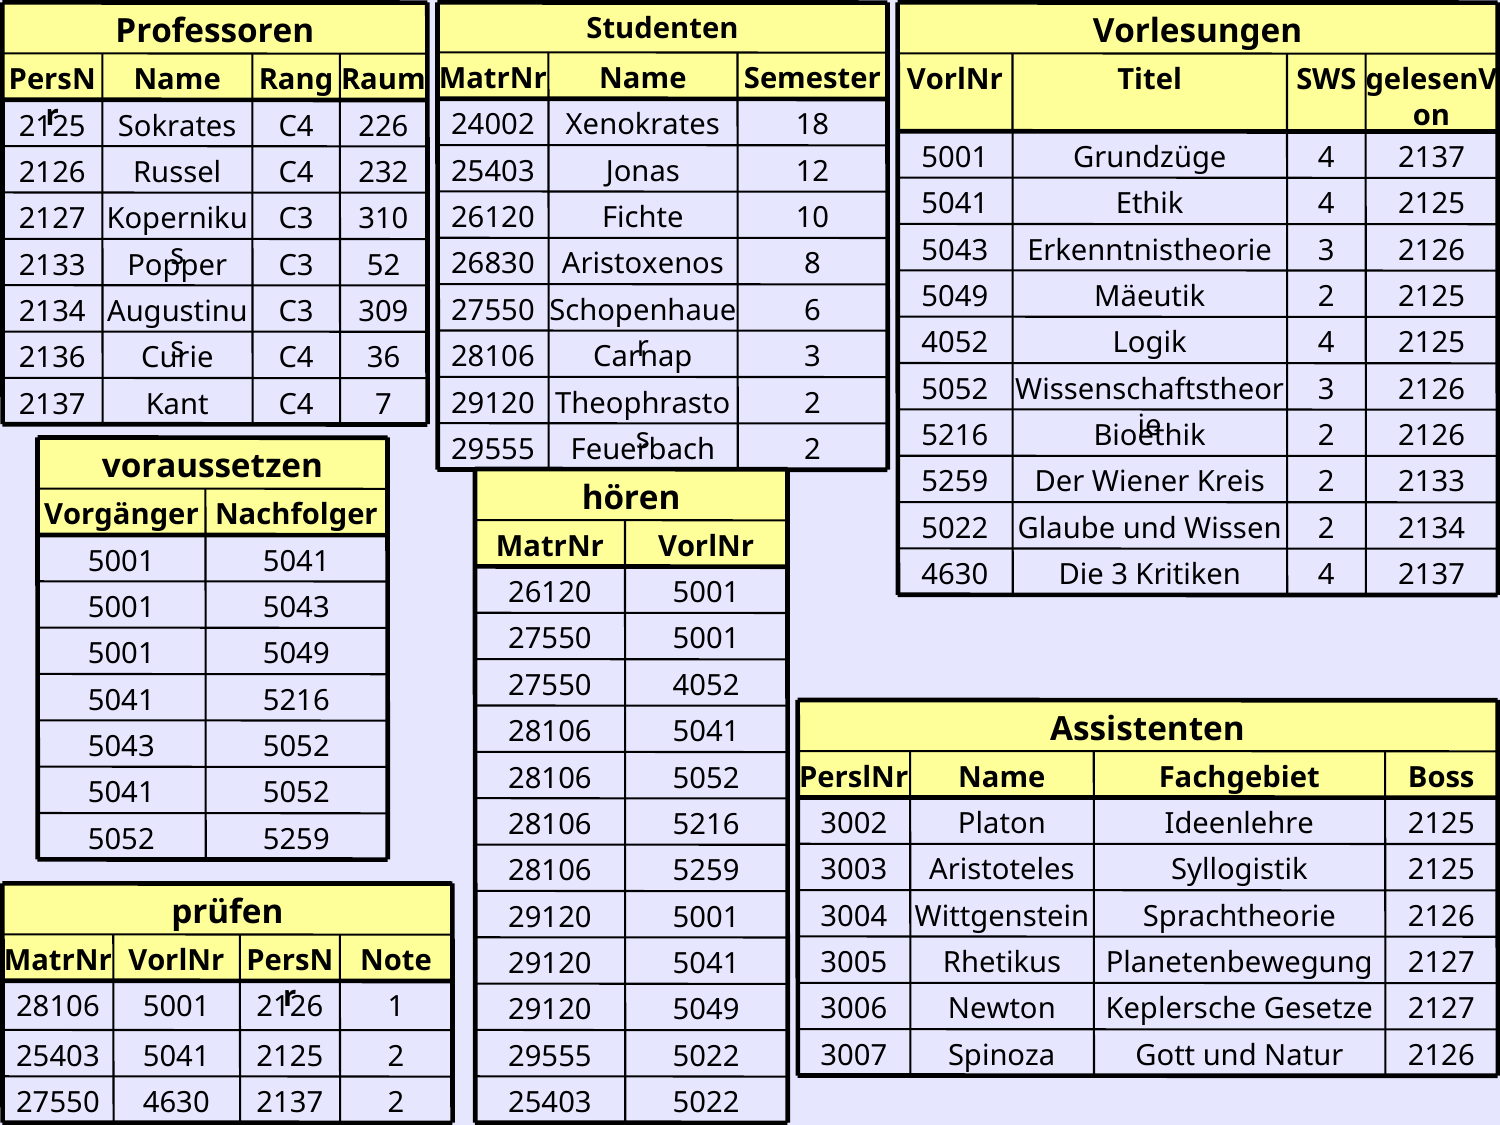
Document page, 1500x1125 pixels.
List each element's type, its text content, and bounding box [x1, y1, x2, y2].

text_box 5259 [207, 815, 385, 857]
text_box 5049 [207, 629, 385, 673]
text_box hören [478, 472, 785, 519]
text_box 2134 [5, 287, 101, 330]
text_box Grundzüge [1014, 134, 1286, 176]
text_box 28106 [5, 984, 112, 1028]
text_box 2127 [5, 194, 101, 237]
text_box gelesenVon [1367, 55, 1495, 129]
text_box Rang [254, 55, 338, 97]
text_box Augustinus [104, 287, 251, 330]
text_box Russel [104, 148, 251, 191]
text_box PersNr [5, 55, 101, 97]
text_box 2126 [5, 148, 101, 191]
text_box 232 [341, 148, 425, 191]
text_box 2127 [1387, 938, 1495, 982]
text_box Carnap [550, 332, 736, 375]
text_box 5216 [901, 411, 1011, 454]
text_box Sokrates [104, 103, 251, 145]
text_box C4 [254, 333, 339, 377]
text_box Aristoteles [912, 845, 1092, 889]
text_box 5001 [627, 893, 785, 936]
text_box 2 [342, 1032, 450, 1075]
text_box SWS [1289, 55, 1364, 129]
text_box Assistenten [800, 703, 1495, 750]
text_box 2 [739, 379, 885, 422]
text_box 2126 [1367, 365, 1495, 408]
text_box 27550 [478, 661, 624, 704]
text_box 5052 [627, 753, 785, 797]
text_box 3007 [801, 1031, 909, 1073]
text_box Ideenlehre [1095, 800, 1384, 842]
text_box Studenten [440, 5, 885, 51]
text_box Erkenntnistheorie [1014, 226, 1286, 269]
text_box 28106 [441, 332, 547, 375]
text_box VorlNr [115, 936, 238, 978]
text_box 2125 [1367, 179, 1495, 223]
text_box 309 [342, 287, 425, 330]
text_box Platon [912, 800, 1092, 842]
text_box 25403 [440, 147, 547, 190]
text_box Bioethik [1014, 411, 1286, 454]
text_box 24002 [440, 102, 547, 144]
text_box 4 [1289, 318, 1364, 362]
text_box 28106 [478, 707, 624, 750]
text_box 2137 [5, 379, 101, 421]
text_box Xenokrates [550, 102, 736, 144]
text_box 26120 [478, 569, 623, 611]
text_box 2 [1289, 272, 1364, 315]
text_box 29120 [478, 939, 624, 982]
text_box Semester [739, 54, 885, 96]
text_box 3006 [801, 984, 909, 1028]
text_box 3004 [801, 892, 909, 935]
text_box 5052 [901, 365, 1011, 408]
text_box Note [341, 936, 450, 978]
text_box Name [104, 55, 251, 97]
text_box 2136 [5, 333, 101, 376]
text_box 2127 [1387, 985, 1495, 1028]
text_box 2126 [1367, 226, 1495, 269]
text_box 29120 [441, 378, 547, 422]
text_box Kopernikus [104, 194, 251, 237]
text_box 5049 [627, 985, 785, 1029]
text_box 5043 [207, 583, 385, 626]
text_box 2126 [241, 984, 338, 1029]
text_box 5001 [627, 614, 785, 658]
text_box 3002 [801, 800, 909, 842]
text_box 2137 [1367, 550, 1495, 592]
text_box 27550 [440, 286, 547, 329]
text_box Raum [341, 55, 425, 97]
text_box 5259 [627, 846, 785, 890]
text_box Gott und Natur [1095, 1031, 1384, 1073]
text_box Wissenschaftstheorie [1014, 365, 1286, 408]
text_box Name [550, 54, 736, 96]
text_box Glaube und Wissen [1014, 504, 1286, 547]
text_box 7 [342, 380, 425, 422]
text_box 27550 [5, 1078, 112, 1120]
text_box 18 [739, 102, 885, 144]
text_box C4 [254, 380, 339, 422]
text_box 2133 [1367, 457, 1495, 501]
text_box 5041 [40, 675, 204, 719]
text_box 29120 [478, 985, 624, 1029]
text_box 4052 [627, 661, 785, 704]
text_box 3 [1289, 226, 1364, 269]
text_box 2126 [1367, 411, 1495, 454]
text_box 2133 [5, 240, 101, 284]
text_box 5052 [207, 768, 385, 812]
text_box 5041 [115, 1032, 239, 1075]
text_box VorlNr [900, 55, 1011, 128]
text_box Vorgänger [40, 490, 204, 532]
text_box 5001 [40, 538, 204, 580]
text_box Syllogistik [1095, 845, 1384, 889]
text_box Sprachtheorie [1095, 892, 1384, 935]
text_box 5022 [901, 504, 1011, 547]
text_box C3 [254, 194, 338, 237]
text_box Feuerbach [550, 425, 736, 466]
text_box 5022 [627, 1032, 785, 1075]
text_box PersNr [241, 936, 338, 978]
text_box 2126 [1387, 1031, 1495, 1073]
text_box 2 [342, 1078, 450, 1120]
text_box 2 [739, 425, 885, 467]
text_box Ethik [1014, 179, 1286, 223]
text_box 2134 [1367, 504, 1495, 547]
text_box 5052 [207, 722, 385, 765]
text_box C4 [254, 103, 338, 145]
text_box 28106 [478, 846, 624, 889]
text_box 3 [739, 332, 885, 376]
text_box 2125 [242, 1032, 339, 1075]
text_box 2125 [1387, 800, 1495, 842]
text_box 5001 [115, 984, 238, 1029]
text_box Jonas [550, 147, 736, 190]
text_box Kant [104, 379, 251, 422]
text_box 5049 [901, 272, 1011, 315]
text_box MatrNr [478, 522, 623, 564]
text_box 226 [341, 103, 425, 145]
text_box 5001 [40, 629, 204, 673]
text_box 29555 [441, 425, 547, 467]
text_box C3 [254, 240, 338, 284]
text_box Aristoxenos [550, 239, 736, 283]
text_box 5001 [627, 569, 785, 611]
text_box 26120 [440, 193, 547, 236]
text_box Popper [104, 240, 251, 284]
text_box Name [912, 753, 1092, 795]
text_box 5041 [627, 939, 785, 982]
text_box Logik [1014, 318, 1286, 362]
text_box Die 3 Kritiken [1014, 550, 1286, 592]
text_box 3003 [801, 845, 909, 889]
text_box Nachfolger [207, 490, 385, 532]
text_box 25403 [478, 1078, 624, 1120]
text_box 310 [341, 194, 425, 238]
text_box 5043 [40, 722, 204, 765]
text_box 4 [1289, 550, 1364, 592]
text_box PerslNr [801, 753, 909, 795]
text_box 36 [342, 333, 425, 377]
text_box Mäeutik [1014, 272, 1286, 315]
text_box 3 [1289, 365, 1364, 408]
text_box 2125 [1387, 846, 1495, 889]
text_box 12 [739, 147, 885, 190]
text_box VorlNr [627, 522, 785, 564]
text_box Boss [1387, 753, 1495, 795]
text_box 5001 [40, 583, 204, 626]
text_box 5041 [41, 768, 204, 812]
text_box 4630 [115, 1078, 239, 1120]
text_box Theophrastos [550, 378, 736, 422]
text_box Titel [1014, 55, 1285, 129]
text_box 29555 [478, 1031, 624, 1075]
text_box 5022 [627, 1078, 785, 1120]
text_box 5041 [627, 707, 785, 751]
text_box Fachgebiet [1095, 753, 1384, 795]
text_box 4630 [901, 550, 1011, 592]
text_box Der Wiener Kreis [1014, 457, 1286, 501]
text_box Newton [912, 984, 1092, 1028]
text_box Spinoza [912, 1031, 1092, 1073]
text_box 5216 [627, 800, 785, 843]
text_box 2125 [5, 103, 101, 145]
text_box 5052 [41, 815, 204, 857]
text_box Professoren [5, 5, 425, 52]
text_box 5043 [901, 225, 1011, 269]
text_box 52 [342, 241, 425, 284]
text_box 1 [341, 984, 450, 1029]
text_box 3005 [801, 938, 909, 981]
text_box 26830 [440, 239, 547, 283]
text_box 2 [1289, 411, 1364, 454]
text_box 2 [1289, 457, 1364, 501]
text_box Rhetikus [912, 938, 1092, 981]
text_box 4052 [901, 318, 1011, 362]
text_box 6 [739, 286, 885, 329]
text_box 5041 [901, 179, 1011, 222]
text_box 8 [739, 239, 885, 283]
text_box C3 [254, 287, 339, 330]
text_box Vorlesungen [900, 5, 1495, 52]
text_box 10 [739, 193, 885, 236]
text_box MatrNr [440, 54, 547, 96]
text_box 29120 [478, 892, 624, 936]
text_box C4 [254, 148, 338, 191]
text_box 2126 [1387, 892, 1495, 935]
text_box 5259 [901, 457, 1011, 501]
text_box 27550 [478, 614, 624, 658]
text_box Planetenbewegung [1095, 938, 1384, 982]
text_box 28106 [478, 800, 624, 843]
text_box 2137 [242, 1078, 339, 1120]
text_box MatrNr [5, 936, 112, 978]
text_box Keplersche Gesetze [1095, 984, 1384, 1028]
text_box 2125 [1367, 318, 1495, 362]
text_box 2137 [1367, 134, 1495, 176]
text_box 2 [1289, 504, 1364, 547]
text_box Fichte [550, 193, 736, 236]
text_box 5001 [901, 134, 1011, 176]
text_box 4 [1289, 179, 1364, 223]
text_box 2125 [1367, 272, 1495, 315]
text_box 4 [1289, 134, 1364, 176]
text_box prüfen [5, 886, 450, 933]
text_box Curie [104, 333, 251, 376]
text_box 5216 [207, 676, 385, 719]
text_box Wittgenstein [912, 892, 1092, 935]
text_box Schopenhauer [550, 286, 736, 329]
text_box voraussetzen [40, 440, 385, 487]
text_box 5041 [207, 538, 385, 580]
text_box 28106 [478, 753, 624, 797]
text_box 25403 [5, 1031, 112, 1075]
